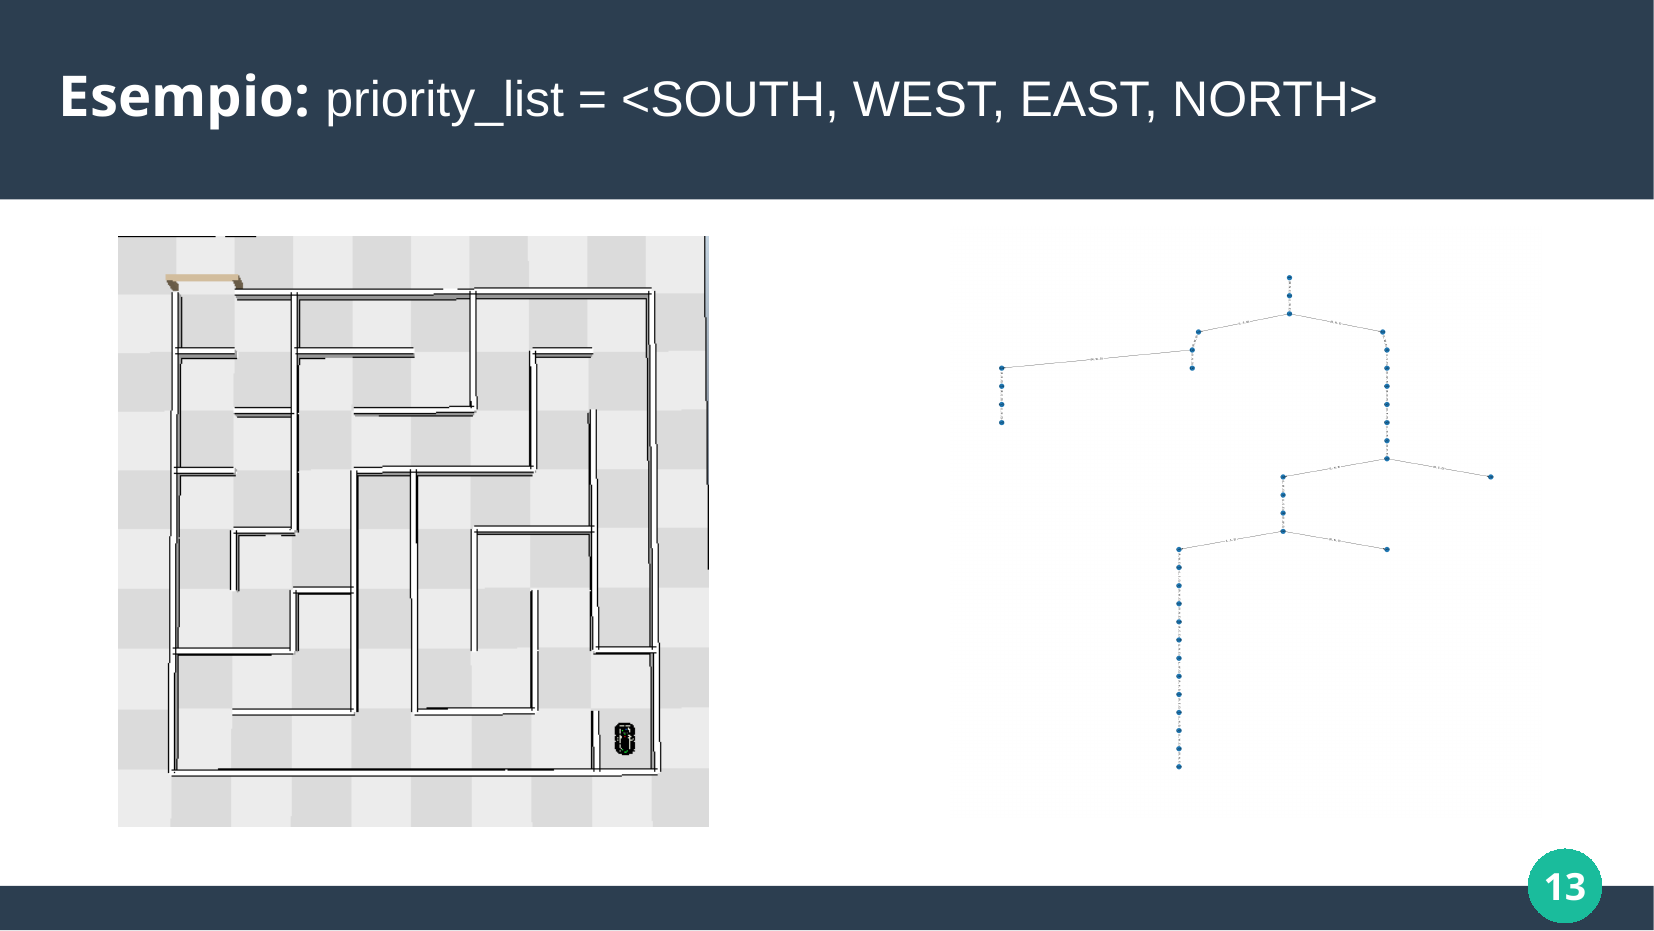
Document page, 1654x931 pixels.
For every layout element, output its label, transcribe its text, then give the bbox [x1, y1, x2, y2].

picture [118, 236, 709, 828]
picture [950, 226, 1542, 818]
title Esempio: priority_list = <SOUTH, WEST, EAST, NORTH> [59, 37, 1595, 155]
